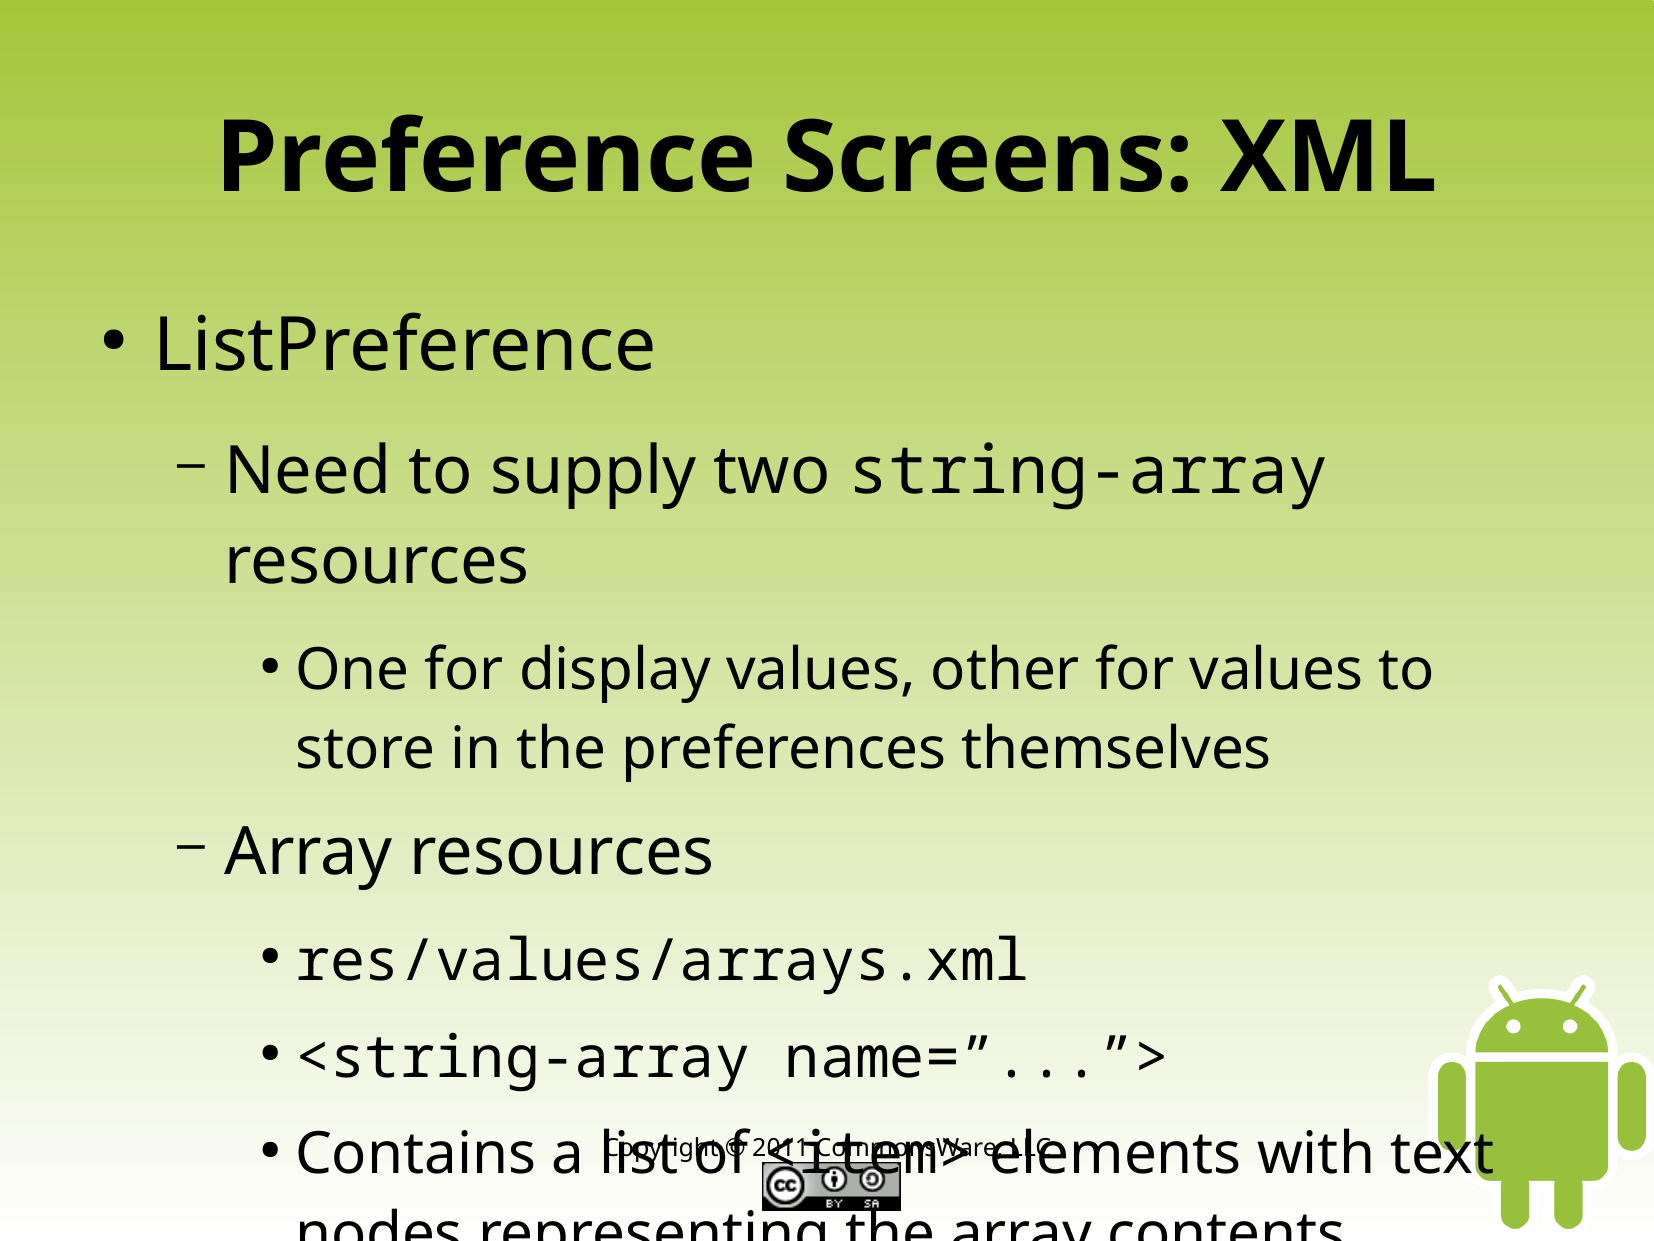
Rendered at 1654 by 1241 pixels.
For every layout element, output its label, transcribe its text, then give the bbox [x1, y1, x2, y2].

list ListPreference Need to supply two string-array resources One for display values, other for values to store in the preferences themselves Array resources res/values/arrays.xml <string-array name=”...”> Contains a list of <item> elements with text nodes representing the array contents [82, 290, 1538, 1097]
picture [762, 1162, 901, 1211]
title Preference Screens: XML [82, 49, 1571, 257]
picture [1428, 1145, 1436, 1154]
picture [1428, 975, 1654, 1238]
